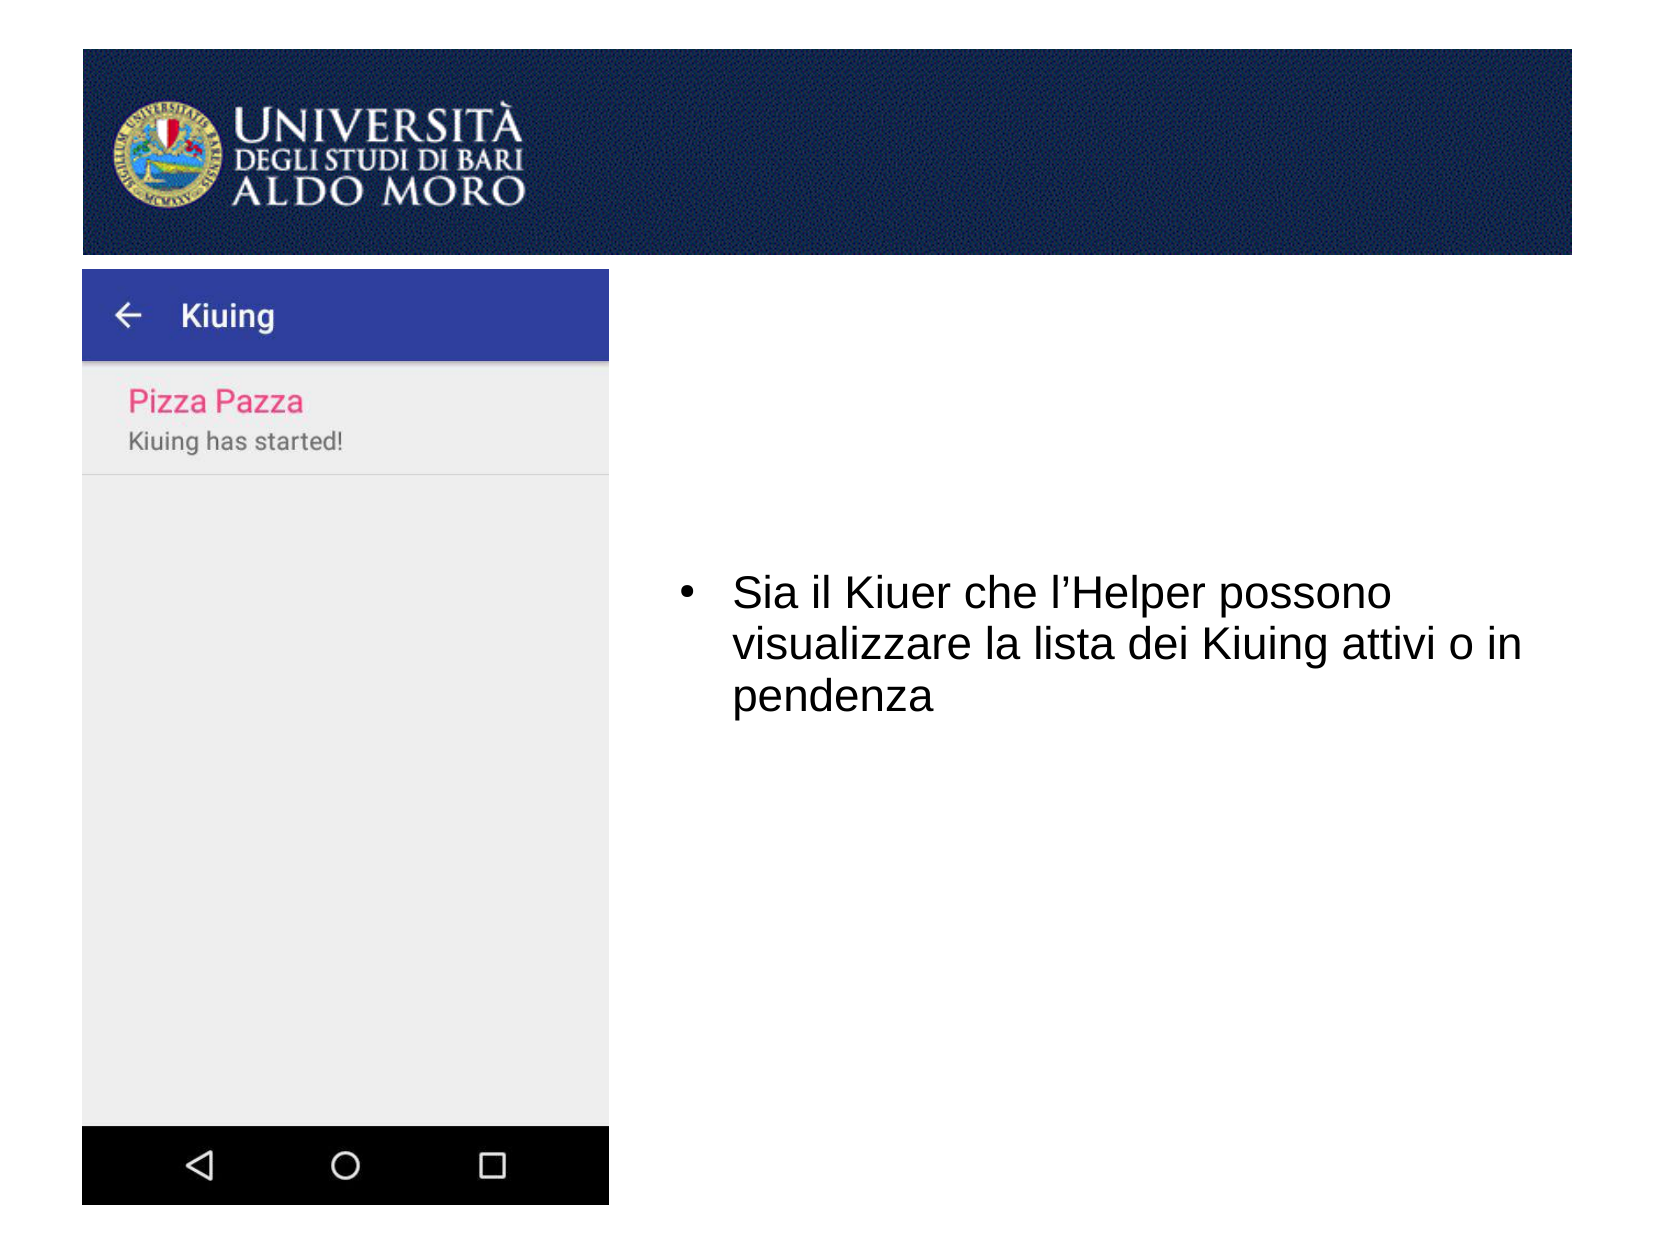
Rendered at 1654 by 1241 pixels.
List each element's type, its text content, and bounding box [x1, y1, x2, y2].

picture [83, 49, 1572, 255]
picture [82, 269, 609, 1205]
list Sia il Kiuer che l’Helper possono visualizzare la lista dei Kiuing attivi o in pendenza [661, 566, 1571, 1241]
